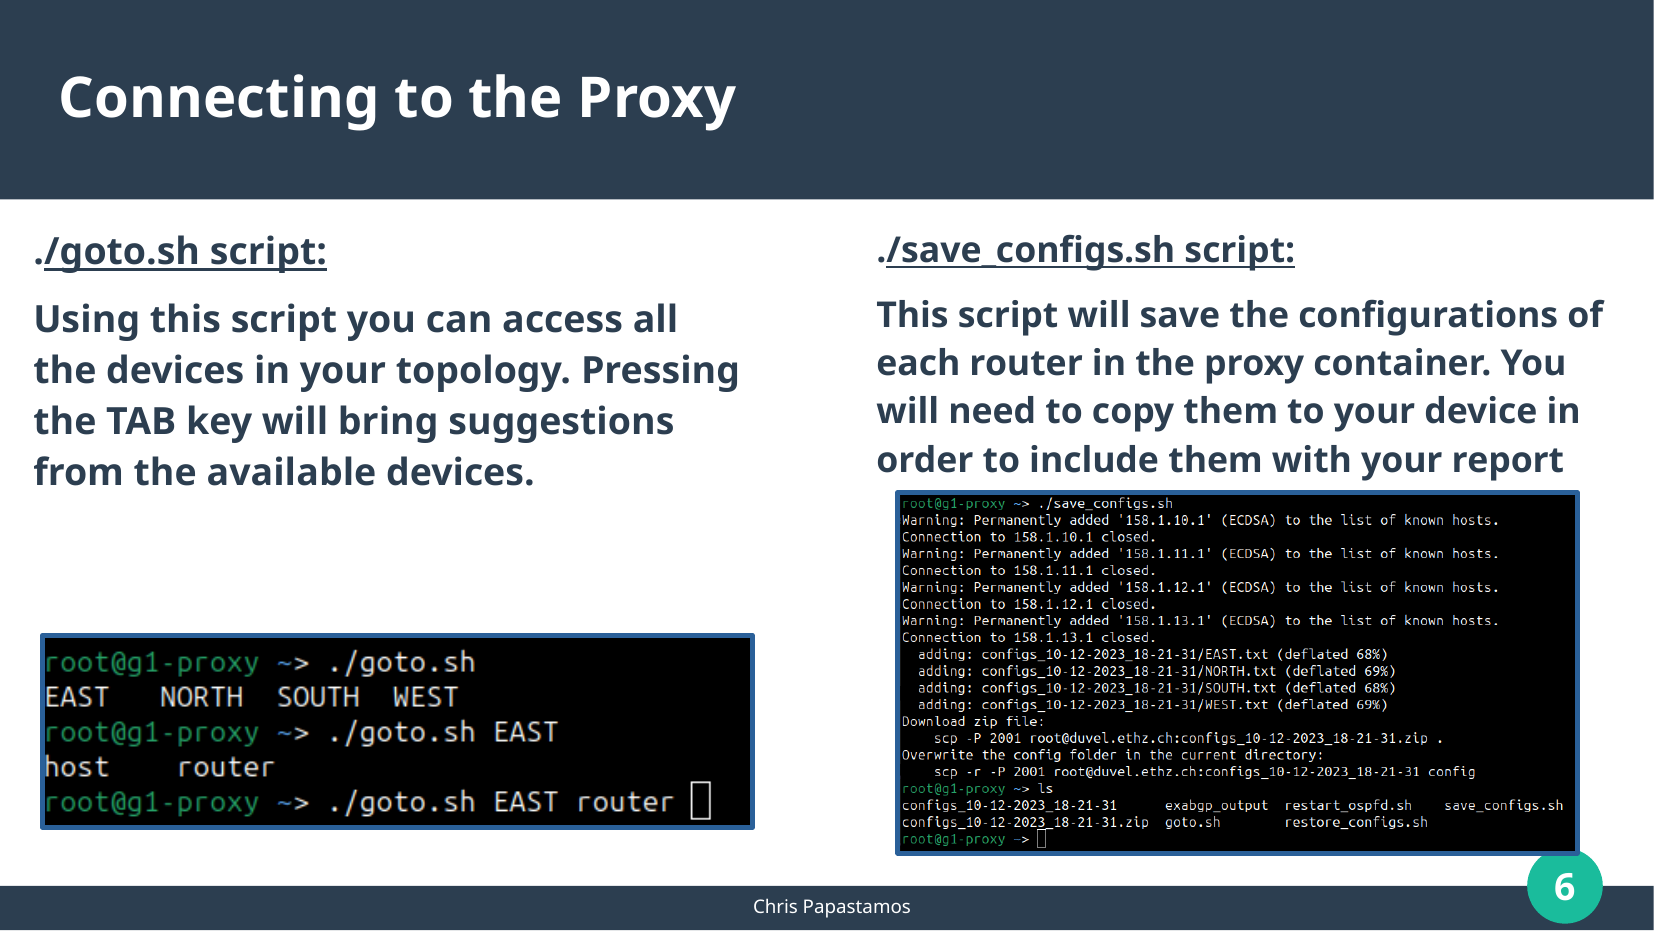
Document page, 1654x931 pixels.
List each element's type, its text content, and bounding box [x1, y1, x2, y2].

list ./goto.sh script: Using this script you can access all the devices in your topology. Pressing the TAB key will bring suggestions from the available devices. [0, 225, 751, 638]
text_box Chris Papastamos [638, 888, 1026, 926]
picture [44, 637, 751, 826]
title Connecting to the Proxy [59, 37, 1595, 156]
list ./save_configs.sh script: This script will save the configurations of each router in the proxy container. You will need to copy them to your device in order to include them with your report [809, 225, 1613, 488]
picture [900, 494, 1576, 851]
